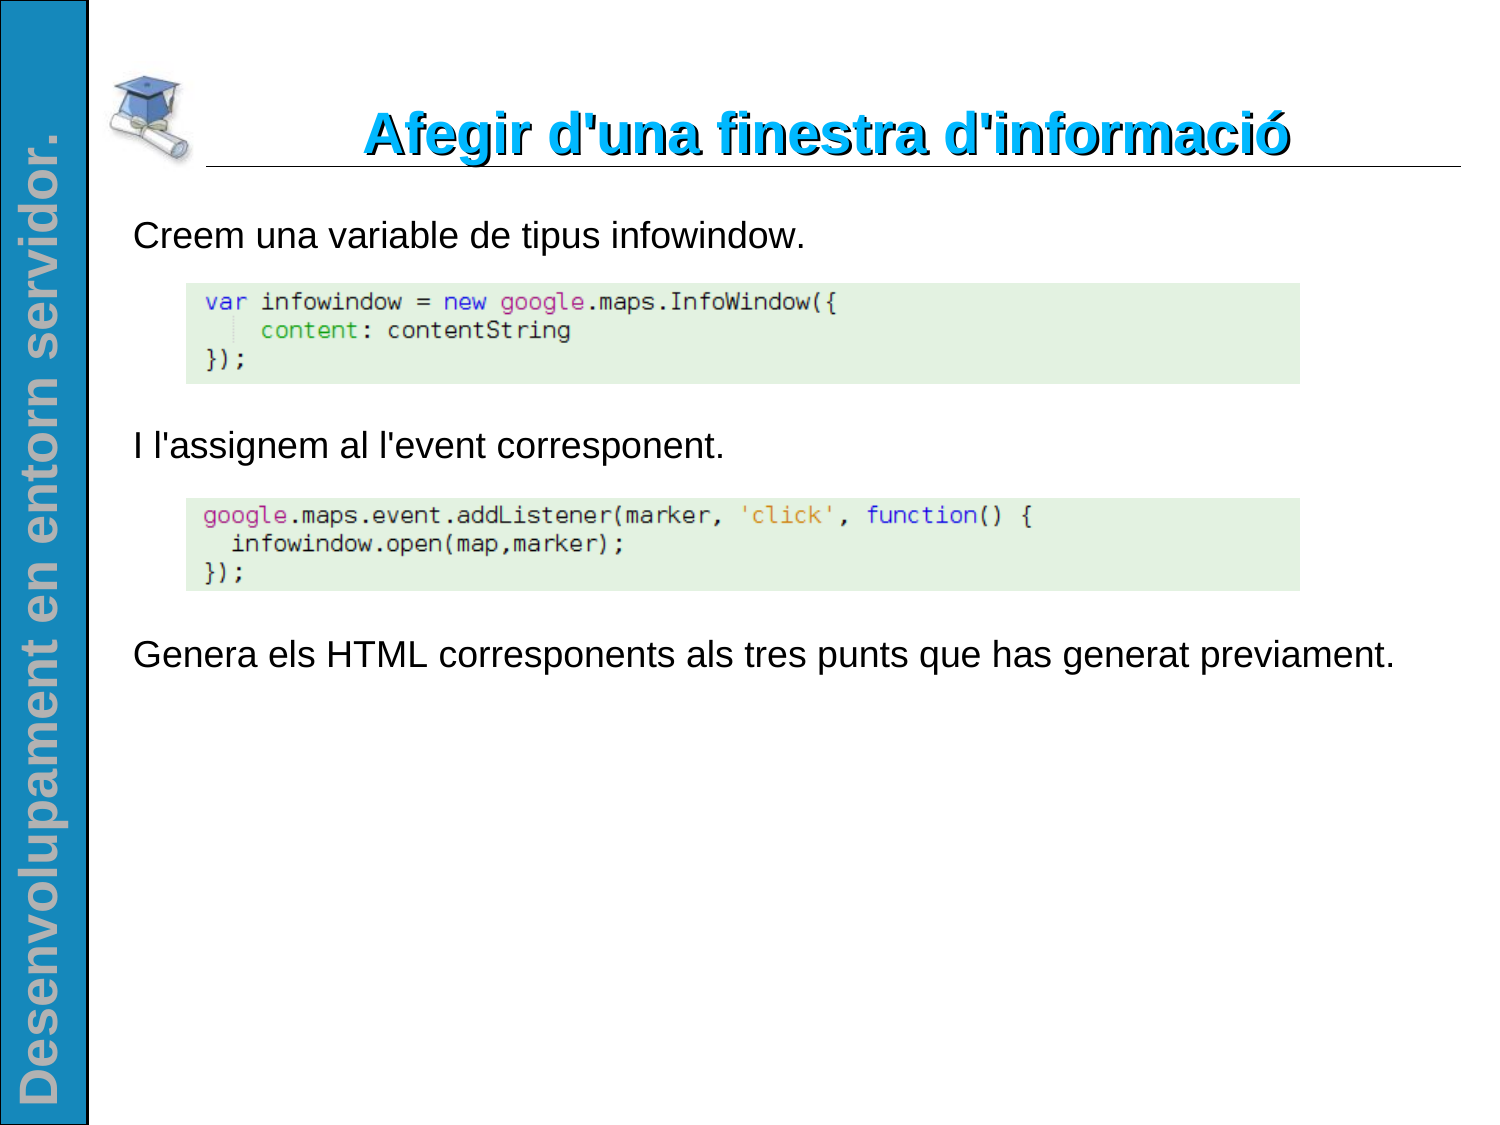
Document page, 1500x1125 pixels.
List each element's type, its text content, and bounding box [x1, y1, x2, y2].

picture [186, 498, 1300, 591]
picture [186, 283, 1300, 384]
picture [93, 61, 206, 174]
title Afegir d'una finestra d'informació [206, 88, 1447, 178]
text_box Creem una variable de tipus infowindow. I l'assignem al l'event corresponent. Genera els HTML corresponents als tres punts que has generat previament. [118, 206, 1477, 684]
